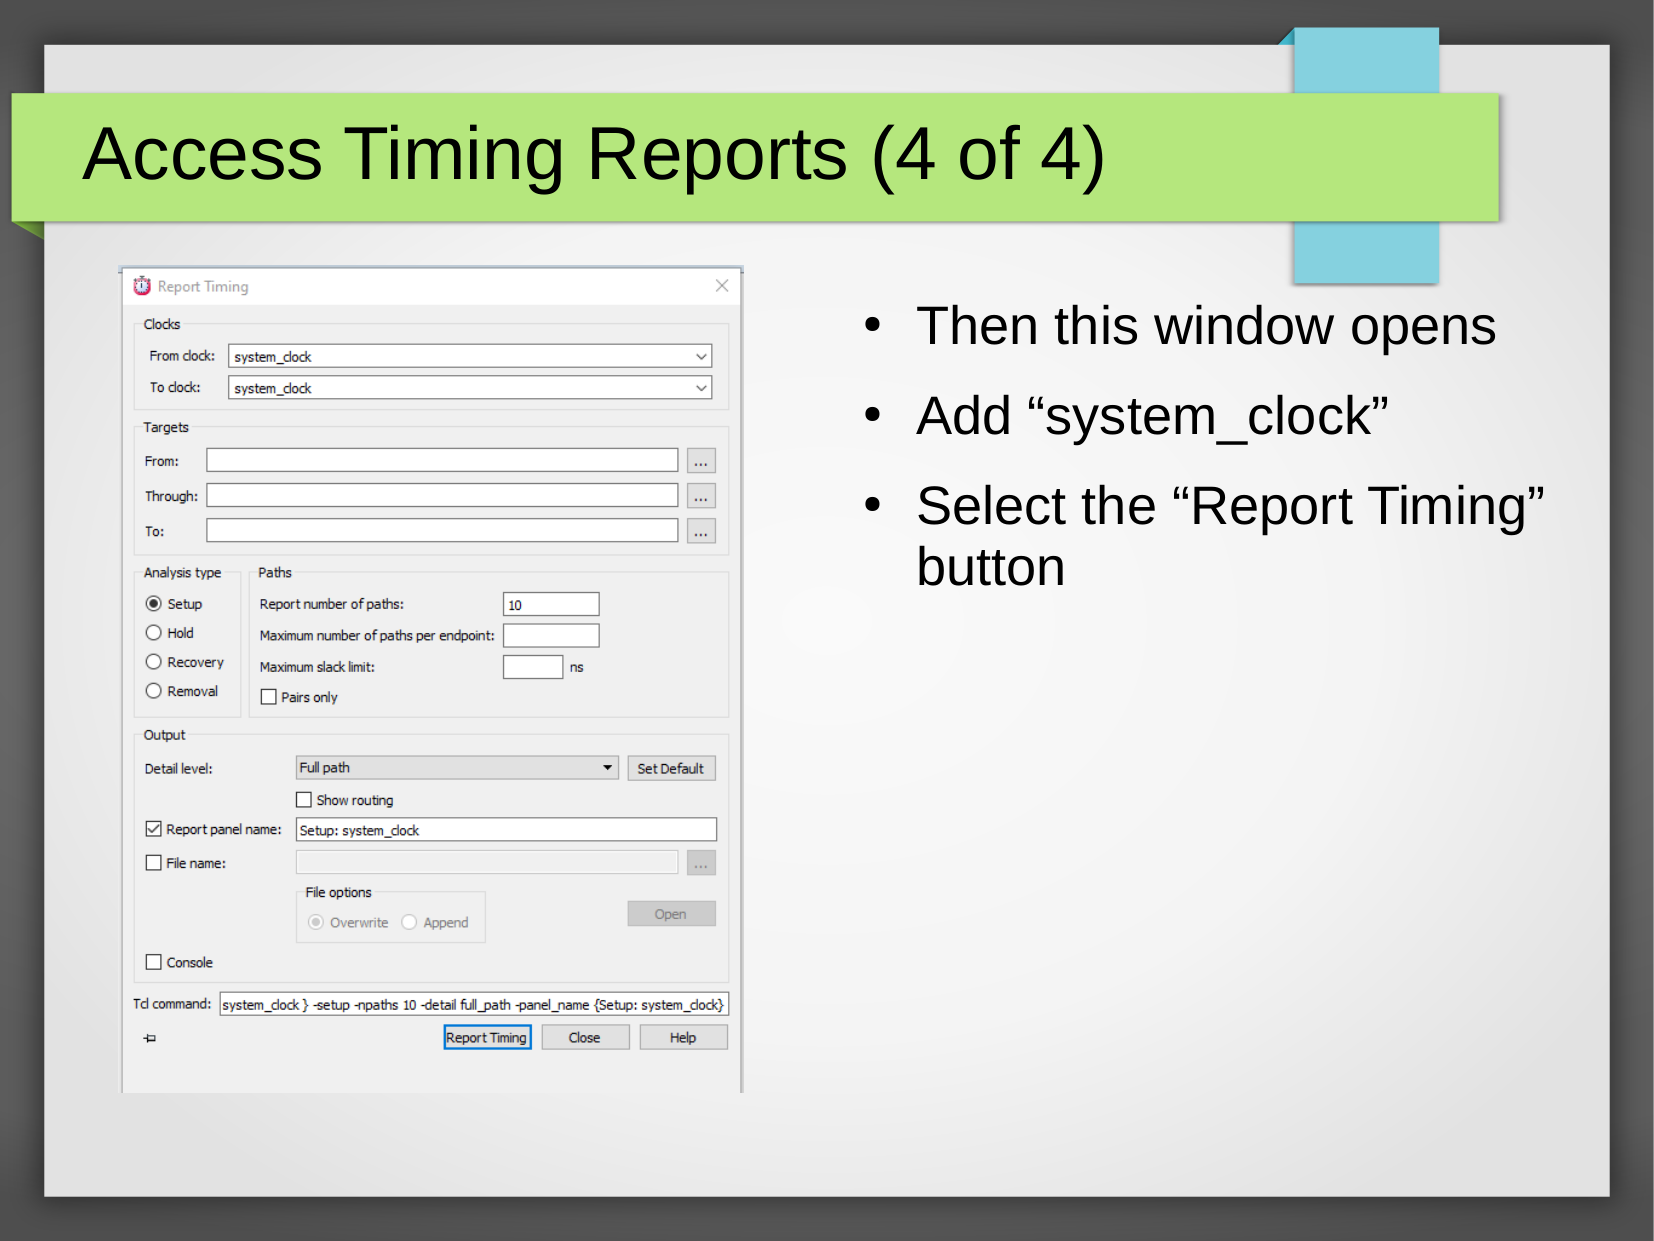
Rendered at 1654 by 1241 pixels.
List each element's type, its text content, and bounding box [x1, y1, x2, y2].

list Then this window opens Add “system_clock” Select the “Report Timing” button [845, 295, 1572, 1015]
picture [0, 0, 1654, 1241]
title Access Timing Reports (4 of 4) [82, 94, 1264, 213]
